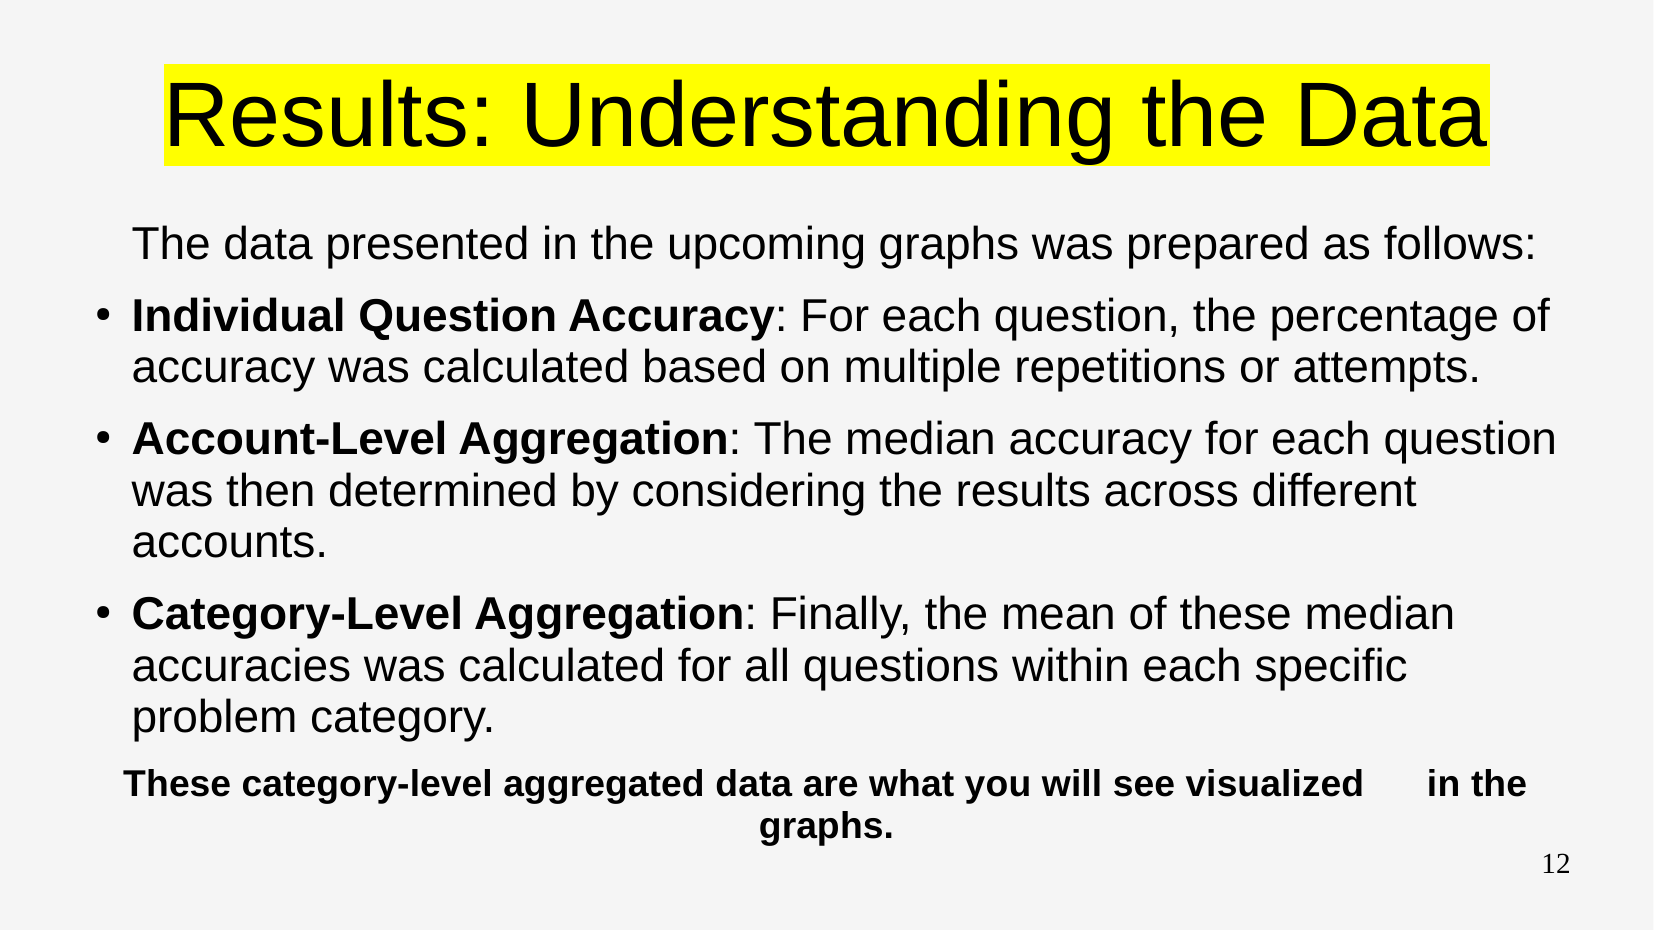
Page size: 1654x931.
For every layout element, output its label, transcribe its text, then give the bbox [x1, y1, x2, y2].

title Results: Understanding the Data [29, 12, 1625, 218]
list The data presented in the upcoming graphs was prepared as follows: Individual Question Accuracy: For each question, the percentage of accuracy was calculated based on multiple repetitions or attempts. Account-Level Aggregation: The median accuracy for each question was then determined by considering the results across different accounts. Category-Level Aggregation: Finally, the mean of these median accuracies was calculated for all questions within each specific problem category. These category-level aggregated data are what you will see visualized in the graphs. [82, 217, 1571, 916]
